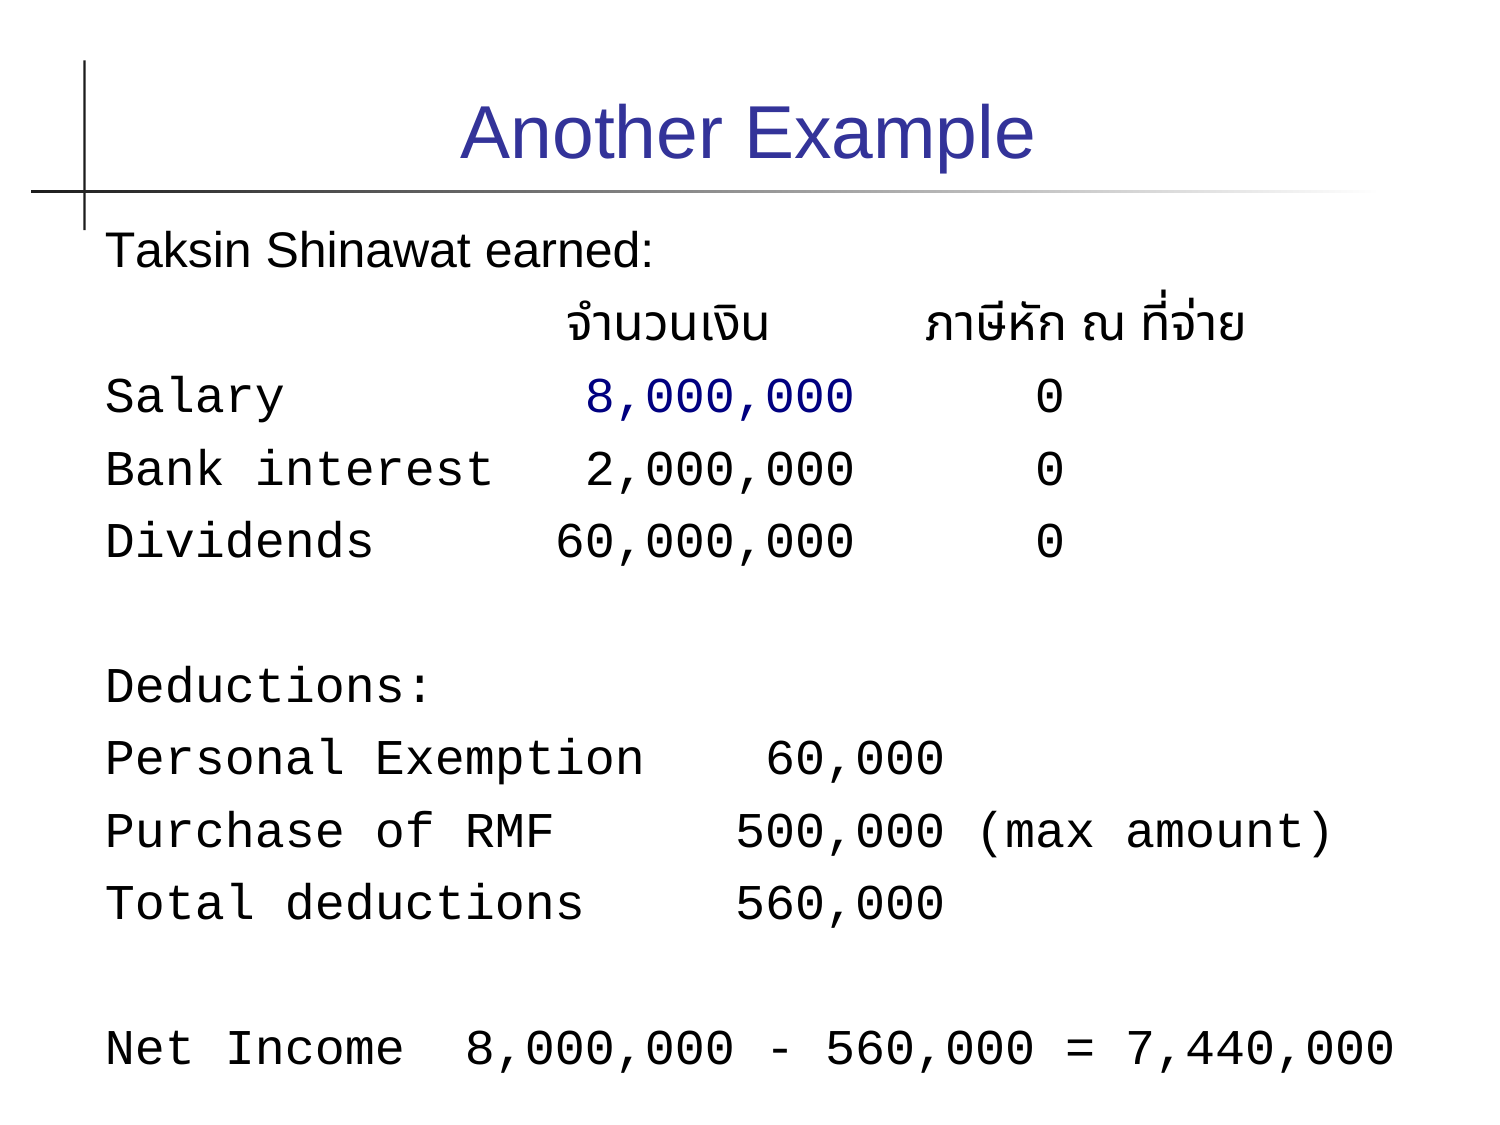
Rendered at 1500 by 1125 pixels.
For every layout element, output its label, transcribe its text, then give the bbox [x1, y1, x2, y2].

list Taksin Shinawat earned: จำนวนเงิน ภาษีหัก ณ ที่จ่าย Salary 8,000,000 0 Bank interest 2,000,000 0 Dividends 60,000,000 0 Deductions: Personal Exemption 60,000 Purchase of RMF 500,000 (max amount) Total deductions 560,000 Net Income 8,000,000 - 560,000 = 7,440,000 [90, 210, 1441, 1111]
title Another Example [100, 42, 1397, 182]
